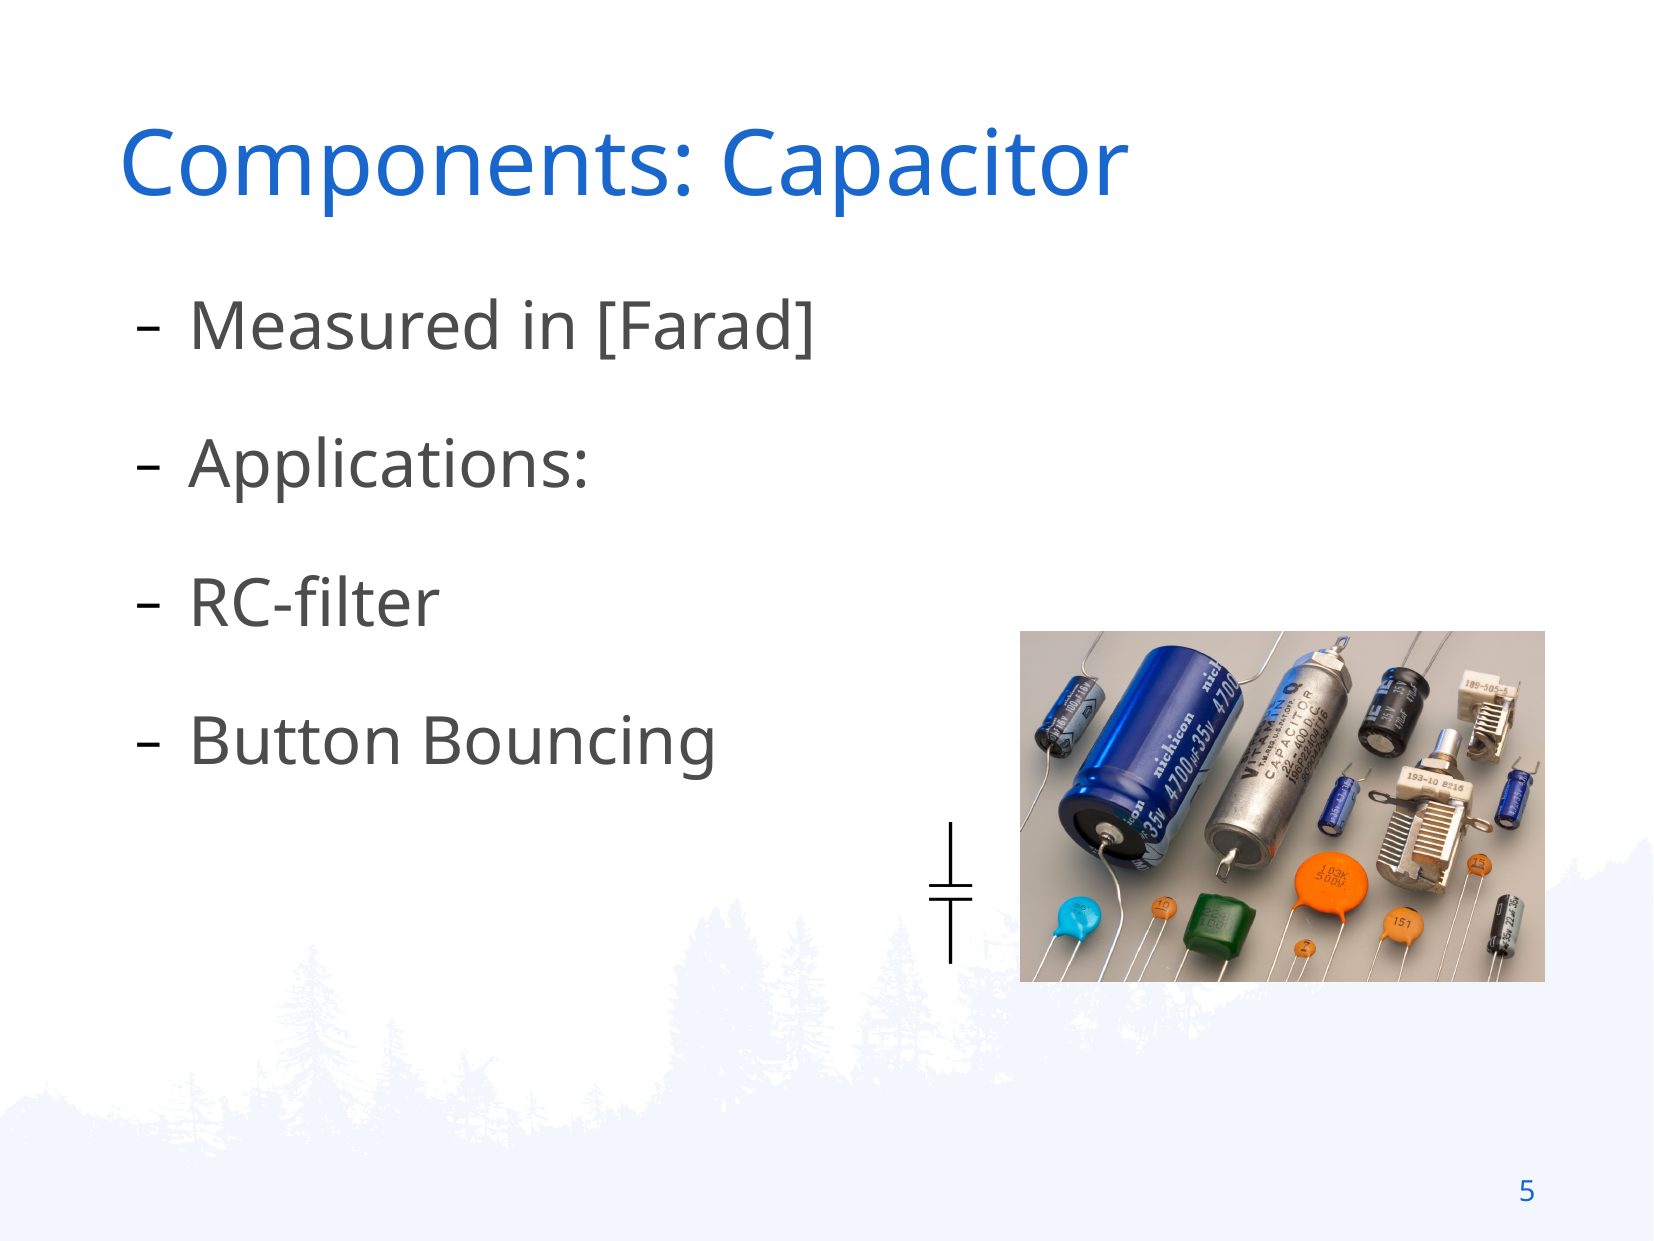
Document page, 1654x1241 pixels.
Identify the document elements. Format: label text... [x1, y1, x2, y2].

picture [917, 822, 984, 967]
picture [0, 631, 1654, 1241]
list Measured in [Farad] Applications: RC-filter Button Bouncing [118, 259, 1536, 980]
title Components: Capacitor [118, 88, 1536, 231]
